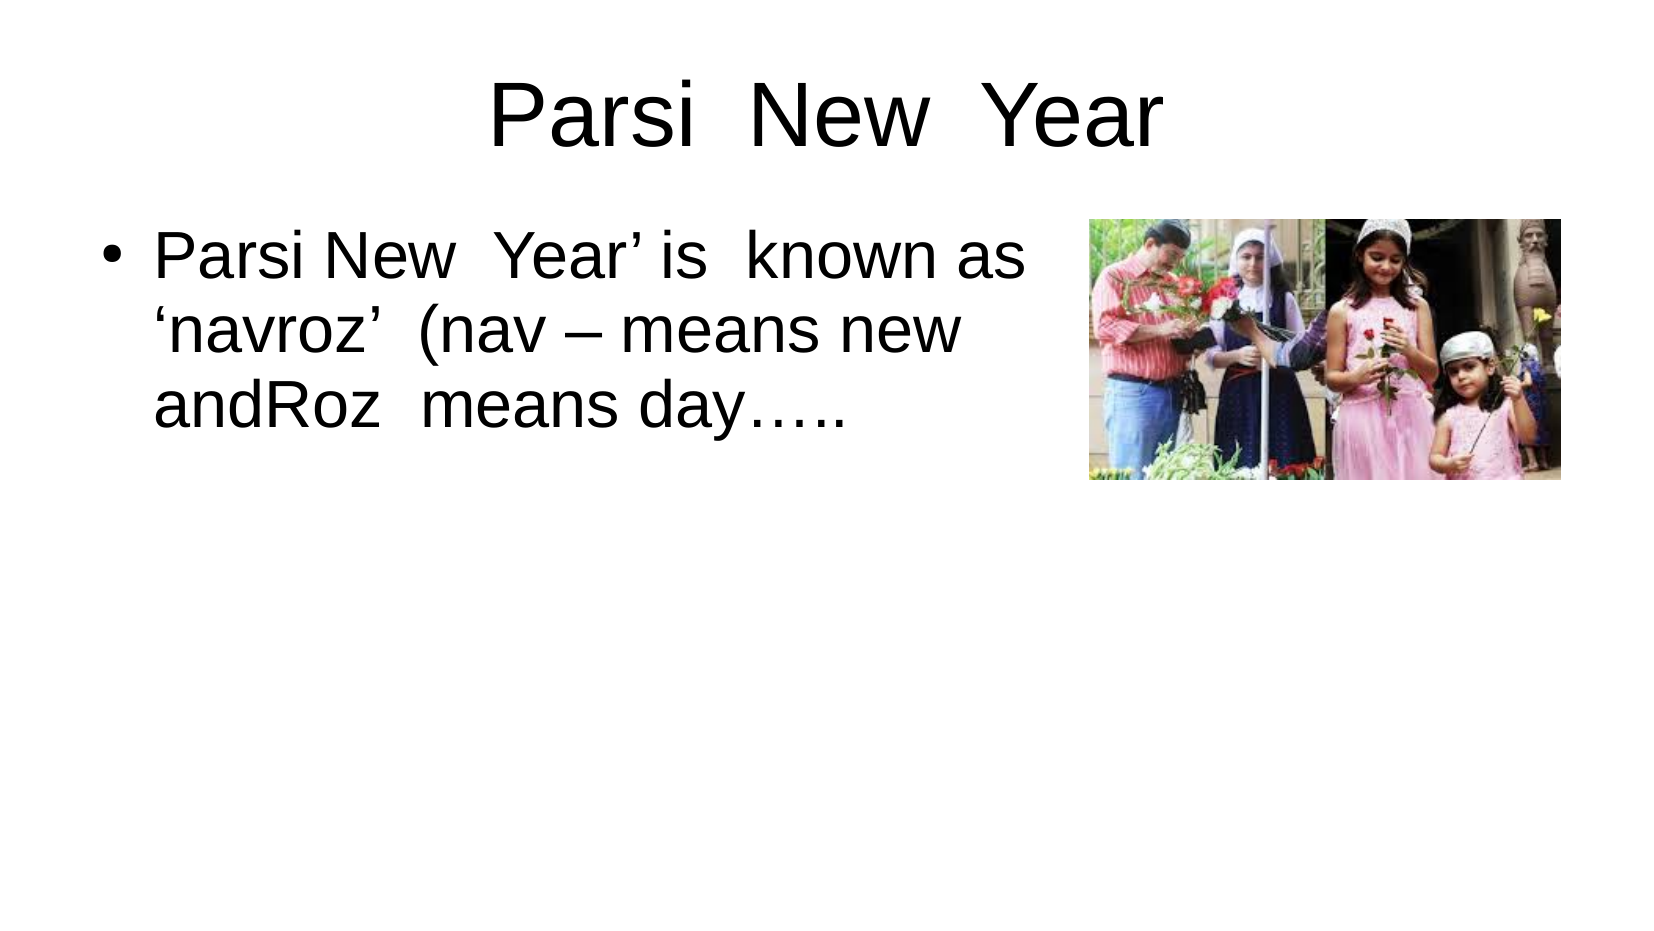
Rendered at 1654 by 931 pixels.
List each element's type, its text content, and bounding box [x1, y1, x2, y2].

list Parsi New Year’ is known as ‘navroz’ (nav – means new andRoz means day….. [82, 217, 1081, 758]
title Parsi New Year [82, 37, 1571, 193]
picture [1089, 219, 1561, 481]
